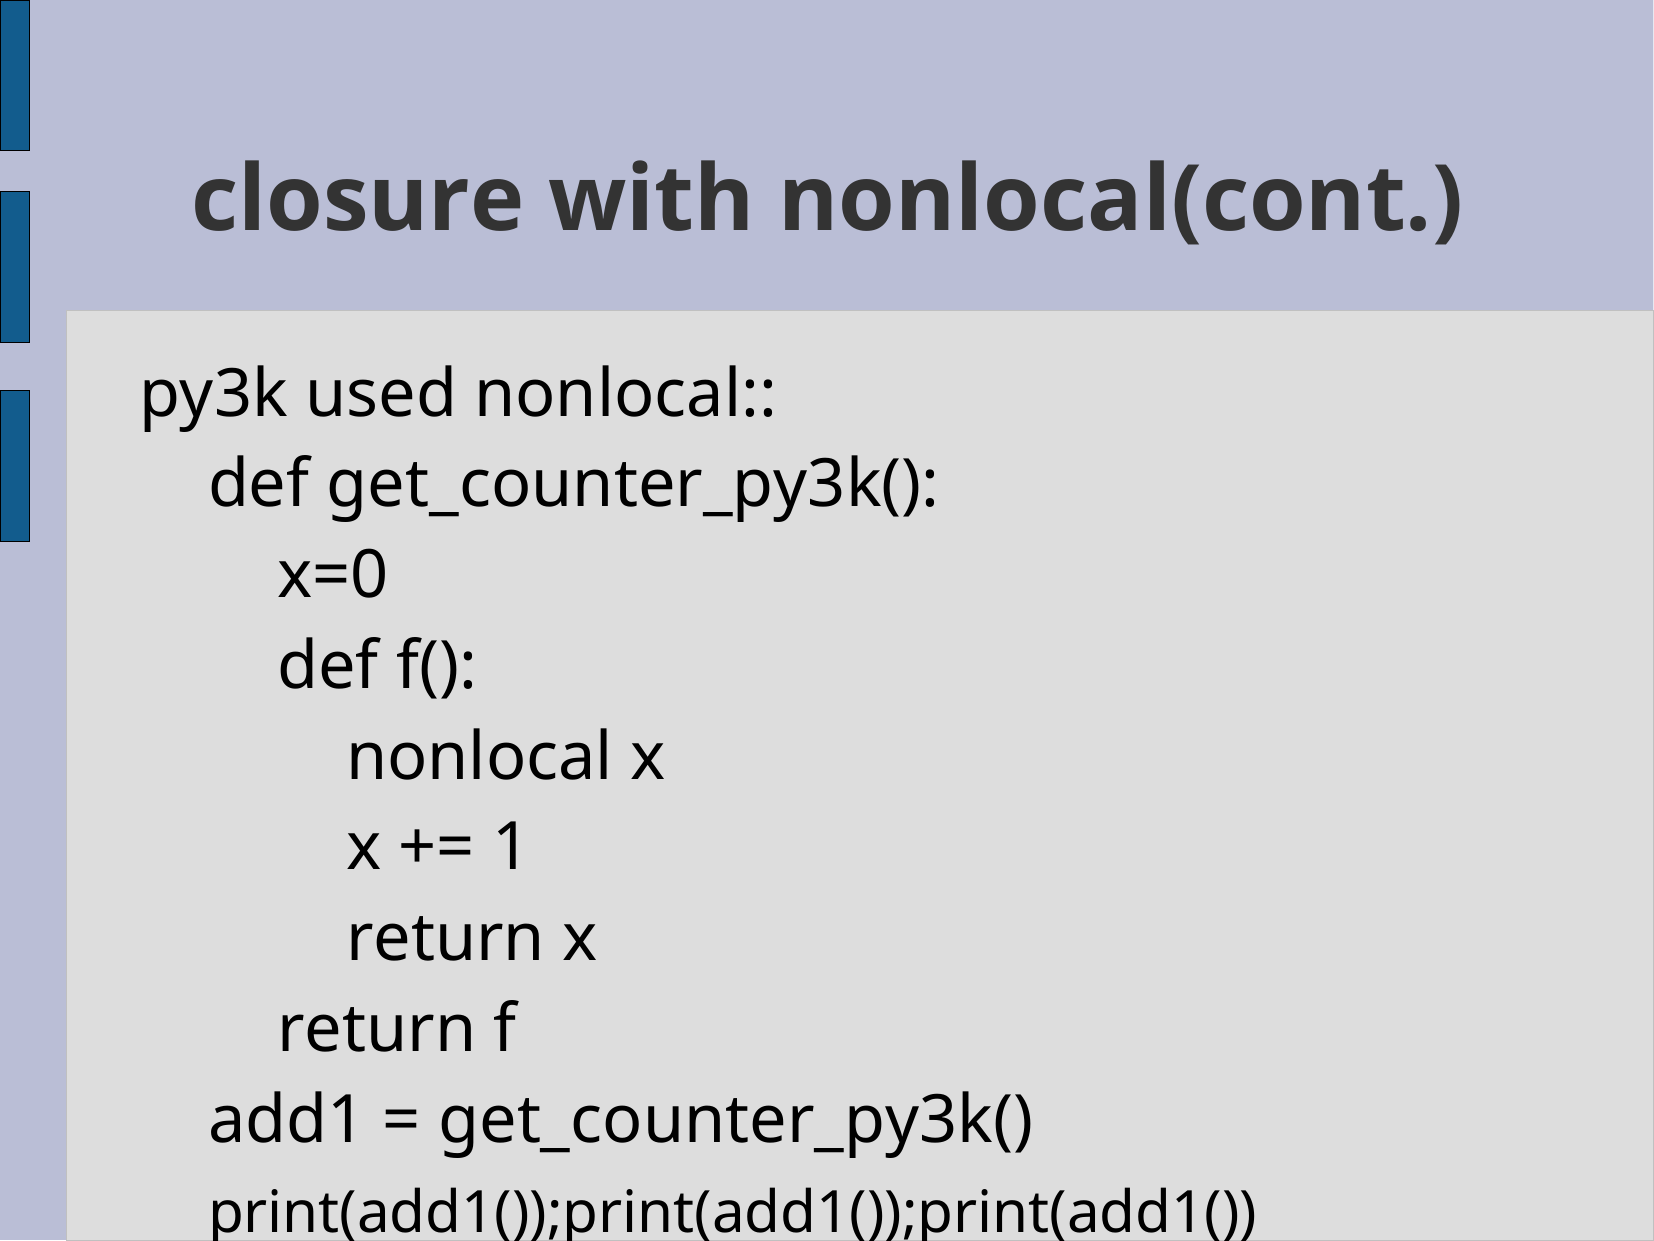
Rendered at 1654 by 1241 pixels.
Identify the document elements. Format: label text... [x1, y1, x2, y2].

list py3k used nonlocal:: def get_counter_py3k(): x=0 def f(): nonlocal x x += 1 return x return f add1 = get_counter_py3k() print(add1());print(add1());print(add1()) [121, 344, 1534, 1226]
title closure with nonlocal(cont.) [121, 98, 1534, 291]
